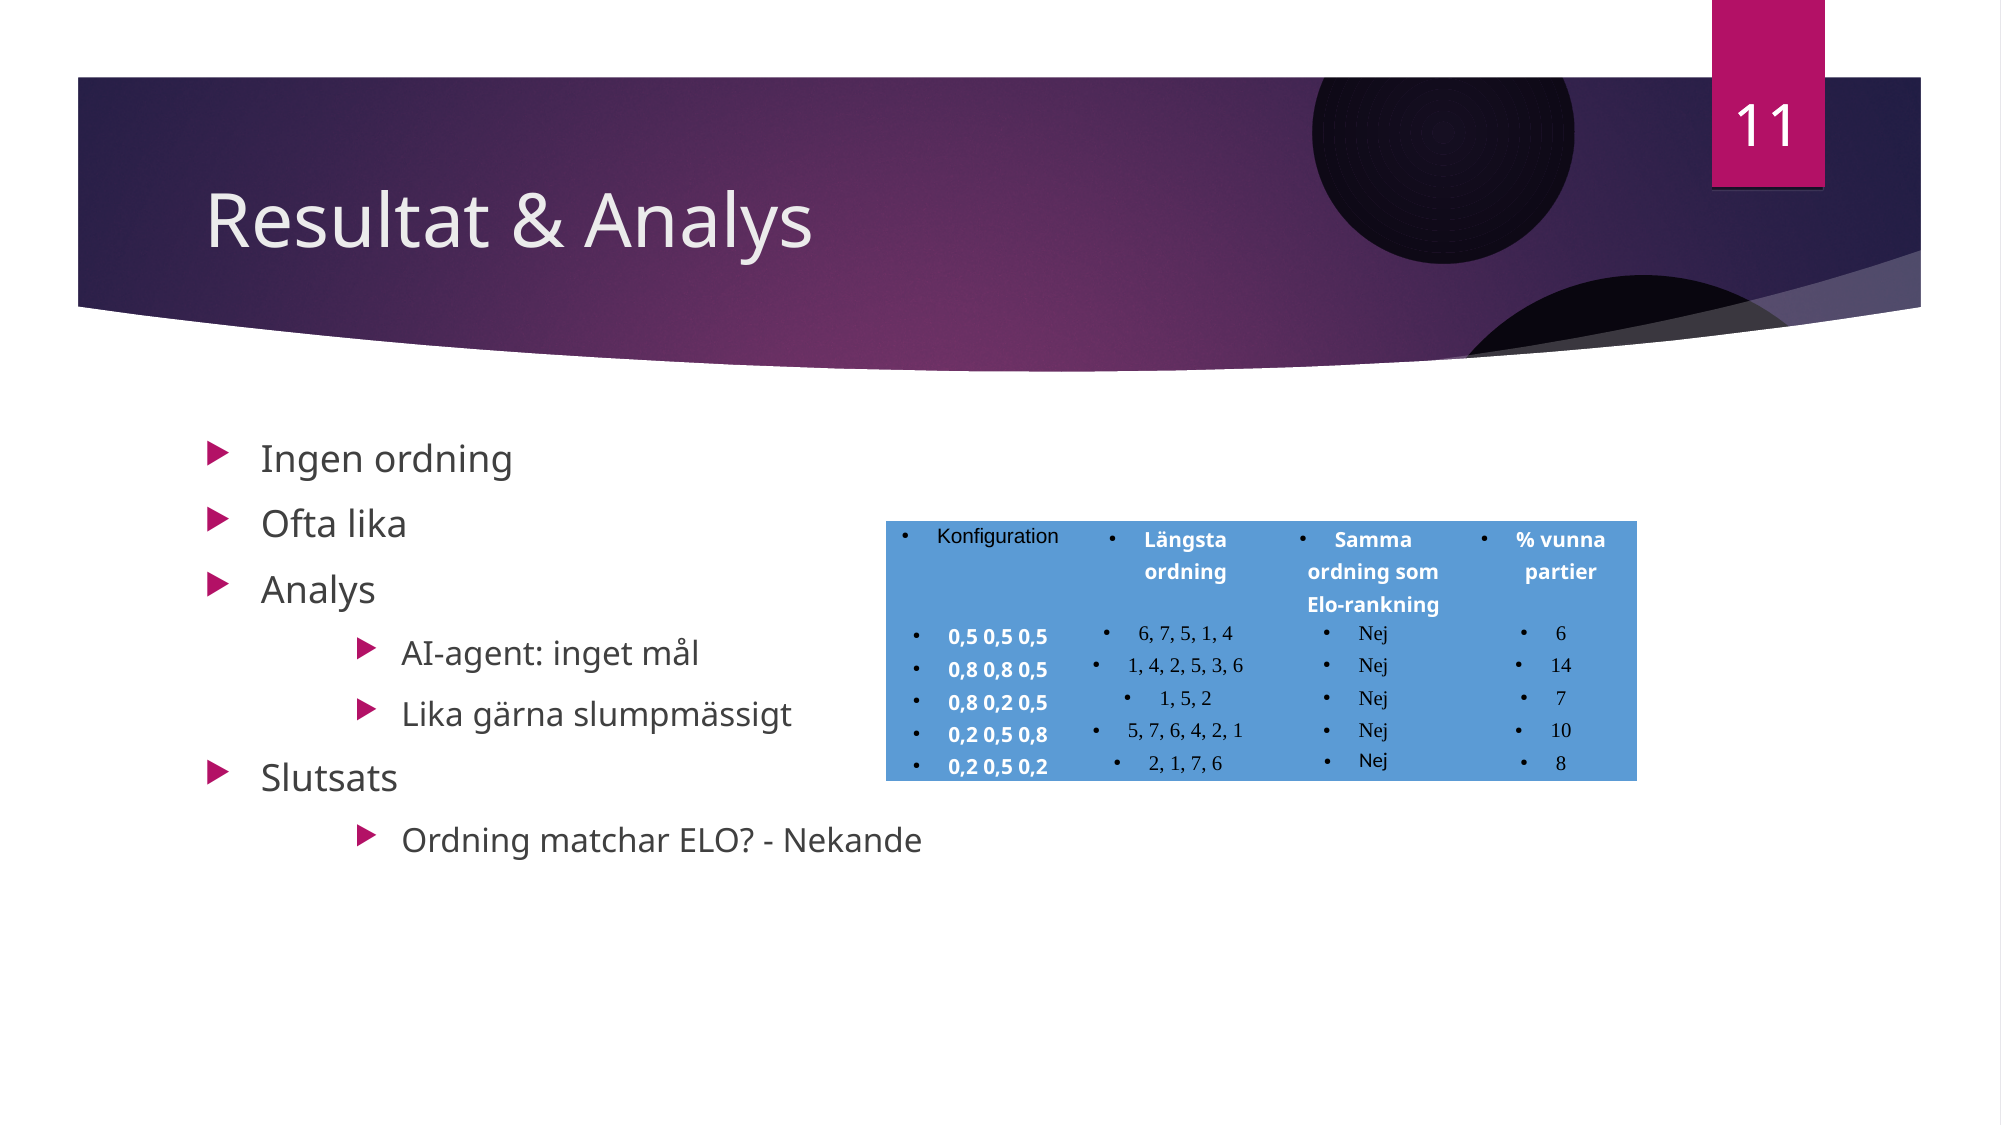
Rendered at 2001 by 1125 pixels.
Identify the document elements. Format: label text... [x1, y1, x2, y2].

table_cell Nej [1262, 651, 1450, 683]
text_box [1698, 48, 1836, 175]
table_cell 8 [1450, 749, 1637, 781]
table_header Konfiguration [886, 521, 1074, 618]
table_cell 5, 7, 6, 4, 2, 1 [1074, 716, 1262, 749]
table_cell 10 [1450, 716, 1637, 749]
table_header Samma ordning som Elo-rankning [1262, 521, 1450, 618]
table_cell 1, 5, 2 [1074, 683, 1262, 716]
table_cell Nej [1262, 716, 1450, 749]
table_header Längsta ordning [1074, 521, 1262, 618]
table_cell 1, 4, 2, 5, 3, 6 [1074, 651, 1262, 683]
table_cell 0,2 0,5 0,8 [886, 716, 1074, 749]
table_cell Nej [1262, 618, 1450, 651]
table_cell Nej [1262, 683, 1450, 716]
table_cell 0,2 0,5 0,2 [886, 749, 1074, 781]
title Resultat & Analys [189, 159, 1627, 276]
table_cell 0,5 0,5 0,5 [886, 618, 1074, 651]
table_cell Nej [1262, 749, 1450, 781]
table_cell 2, 1, 7, 6 [1074, 749, 1262, 781]
table_cell 0,8 0,2 0,5 [886, 683, 1074, 716]
list Ingen ordning Ofta lika Analys AI-agent: inget mål Lika gärna slumpmässigt Slutsats Ordning matchar ELO? - Nekande [189, 427, 1638, 988]
table_cell 14 [1450, 651, 1637, 683]
table_cell 0,8 0,8 0,5 [886, 651, 1074, 683]
table_cell 6, 7, 5, 1, 4 [1074, 618, 1262, 651]
table_cell 6 [1450, 618, 1637, 651]
table_cell 7 [1450, 683, 1637, 716]
table_header % vunna partier [1450, 521, 1637, 618]
